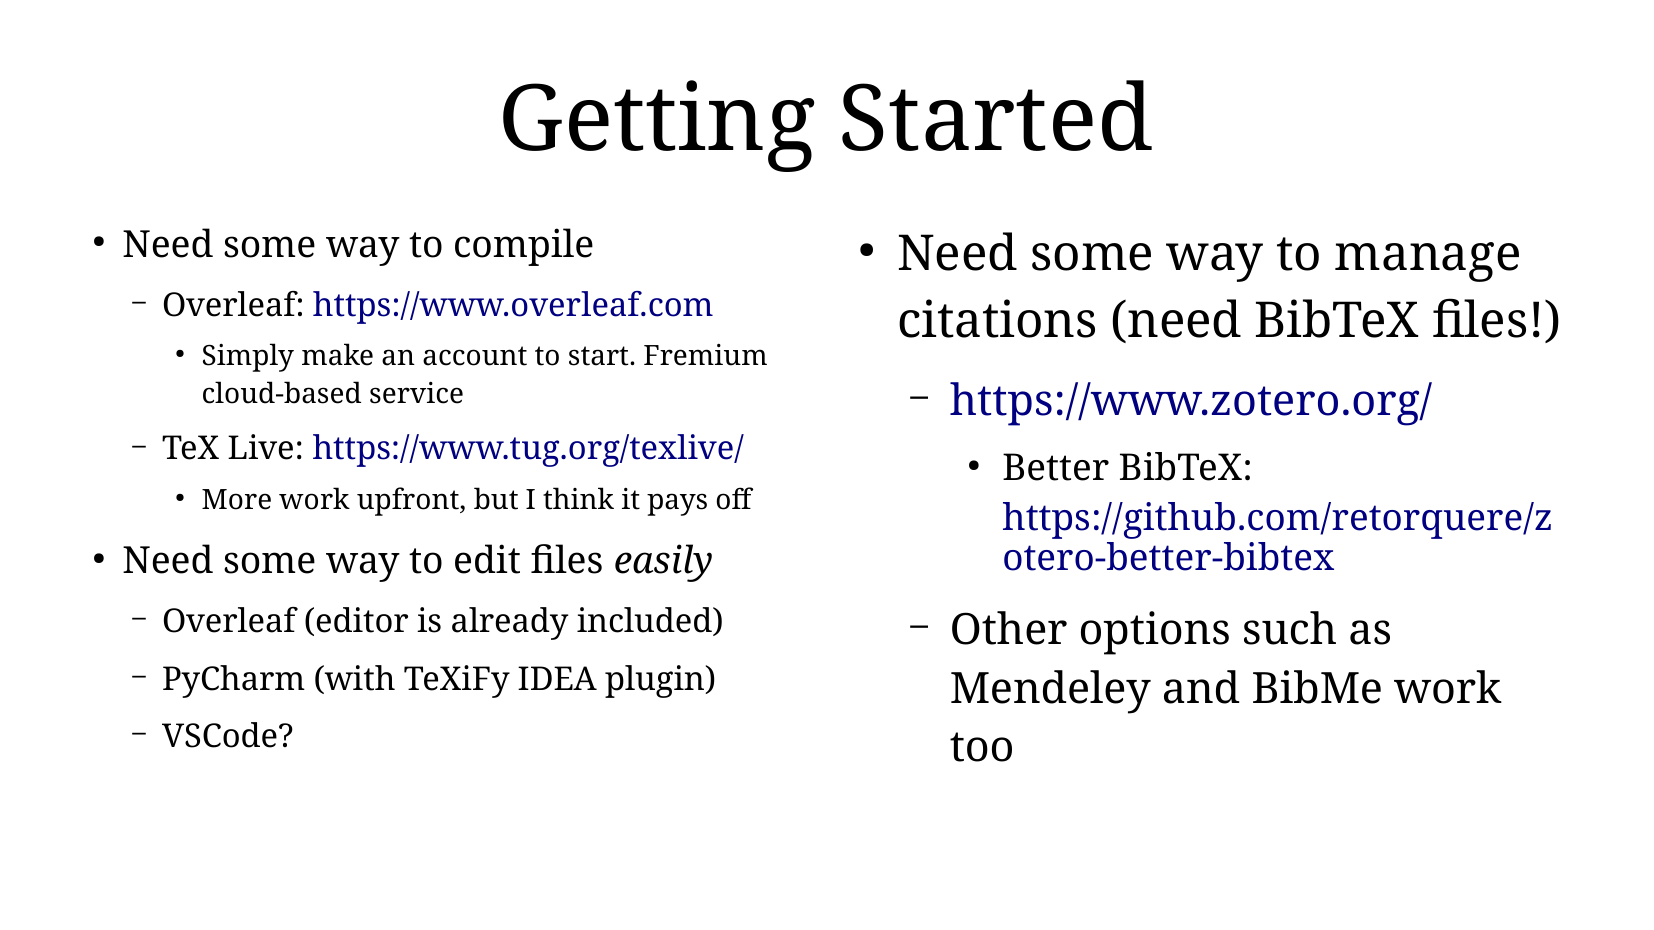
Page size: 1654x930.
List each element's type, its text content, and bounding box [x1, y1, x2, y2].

list Need some way to manage citations (need BibTeX files!) https://www.zotero.org/ Better BibTeX: https://github.com/retorquere/zotero-better-bibtex Other options such as Mendeley and BibMe work too [844, 217, 1571, 757]
title Getting Started [82, 37, 1571, 193]
list Need some way to compile Overleaf: https://www.overleaf.com Simply make an account to start. Fremium cloud-based service TeX Live: https://www.tug.org/texlive/ More work upfront, but I think it pays off Need some way to edit files easily Overleaf (editor is already included) PyCharm (with TeXiFy IDEA plugin) VSCode? [82, 217, 809, 757]
